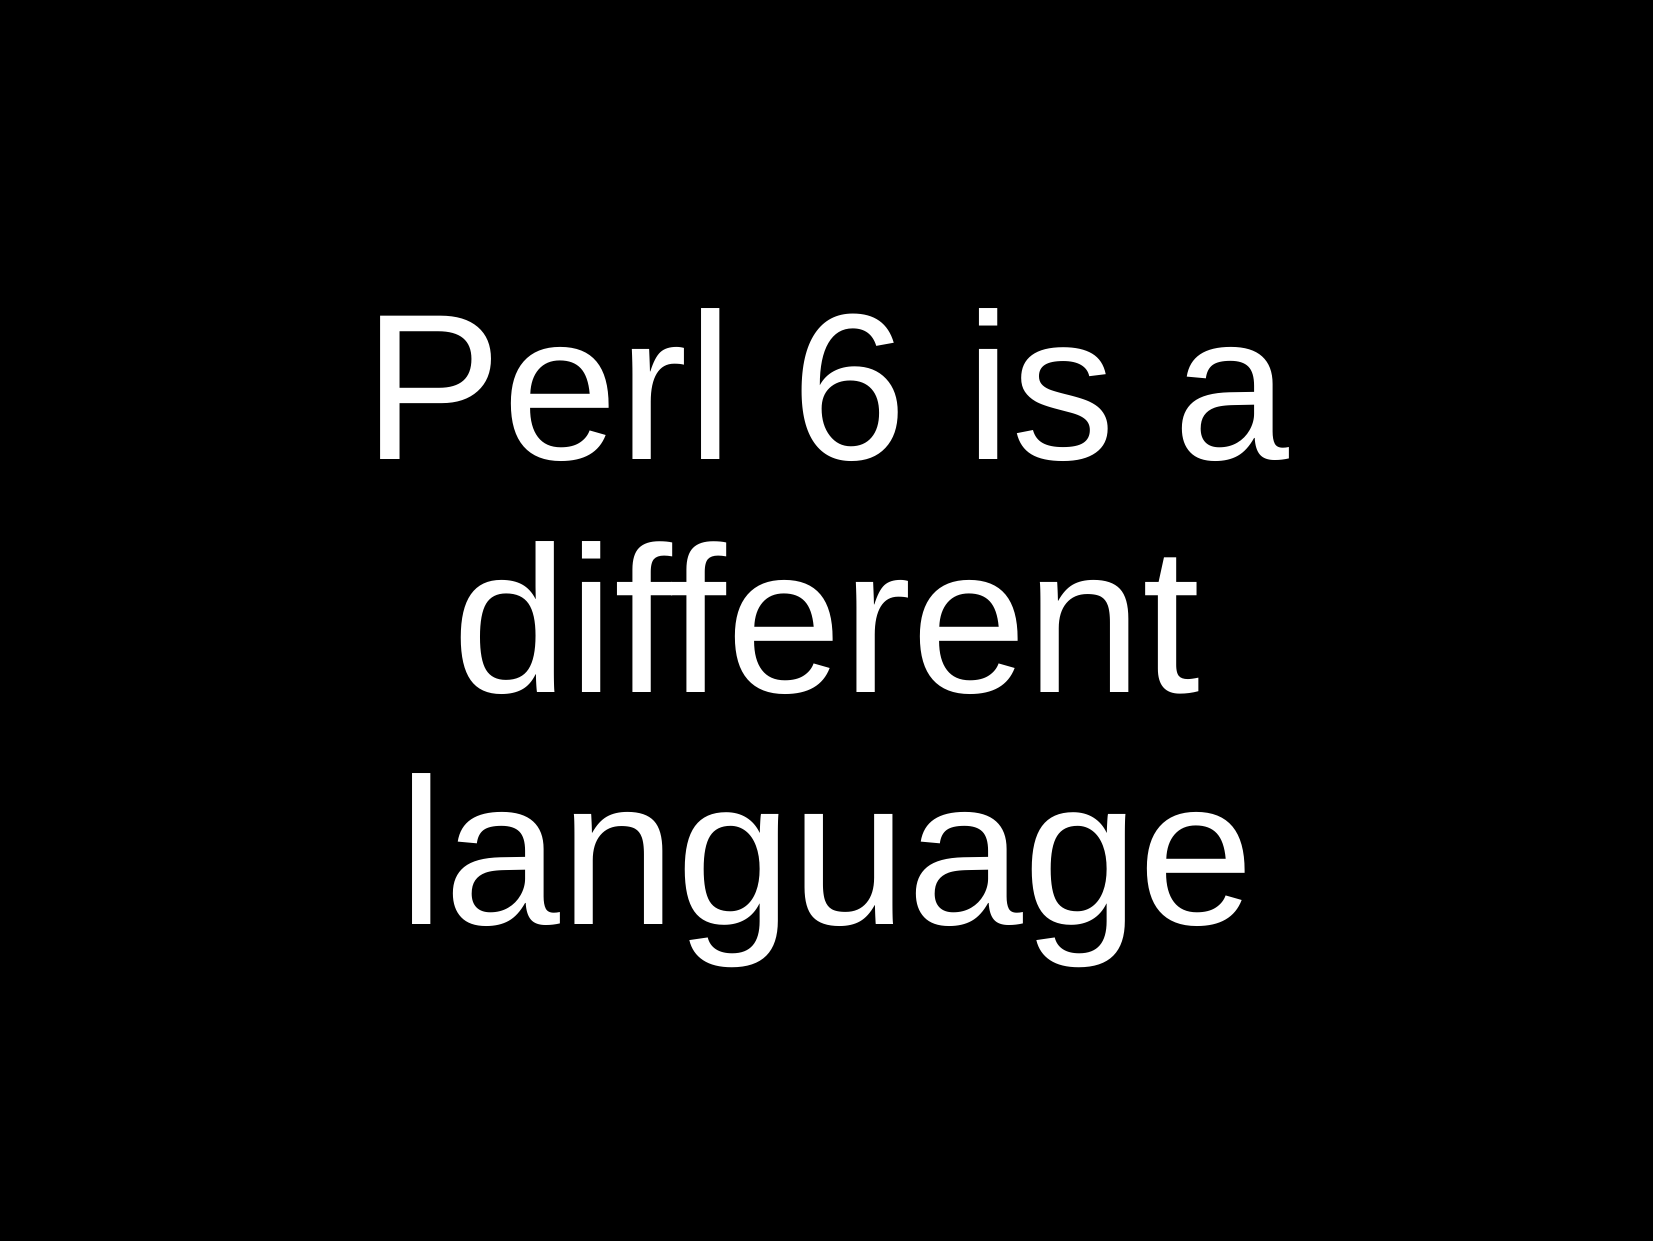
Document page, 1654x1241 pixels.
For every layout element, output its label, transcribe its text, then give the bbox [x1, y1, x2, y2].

title Perl 6 is a different language [82, 101, 1571, 1140]
